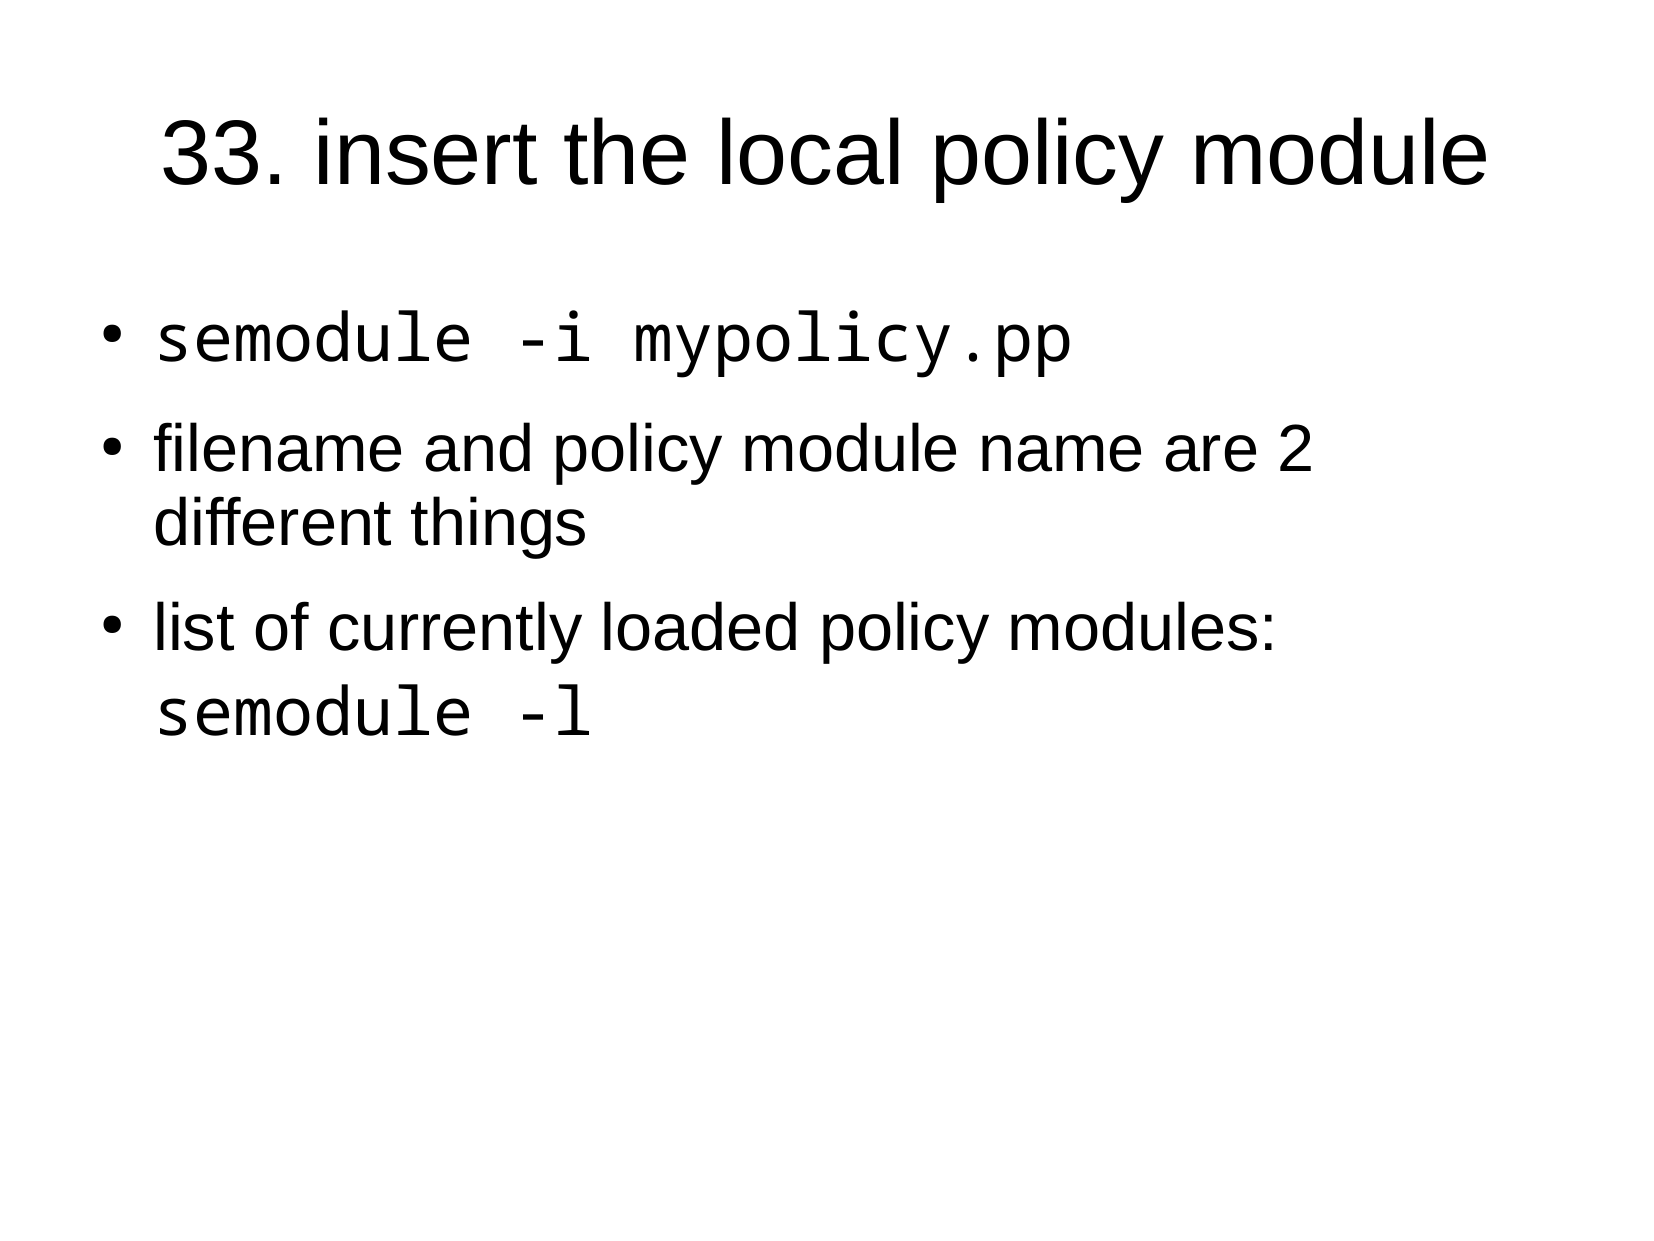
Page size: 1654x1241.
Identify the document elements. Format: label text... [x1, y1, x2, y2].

list semodule -i mypolicy.pp filename and policy module name are 2 different things list of currently loaded policy modules: semodule -l [82, 290, 1571, 1010]
title 33. insert the local policy module [82, 49, 1571, 257]
